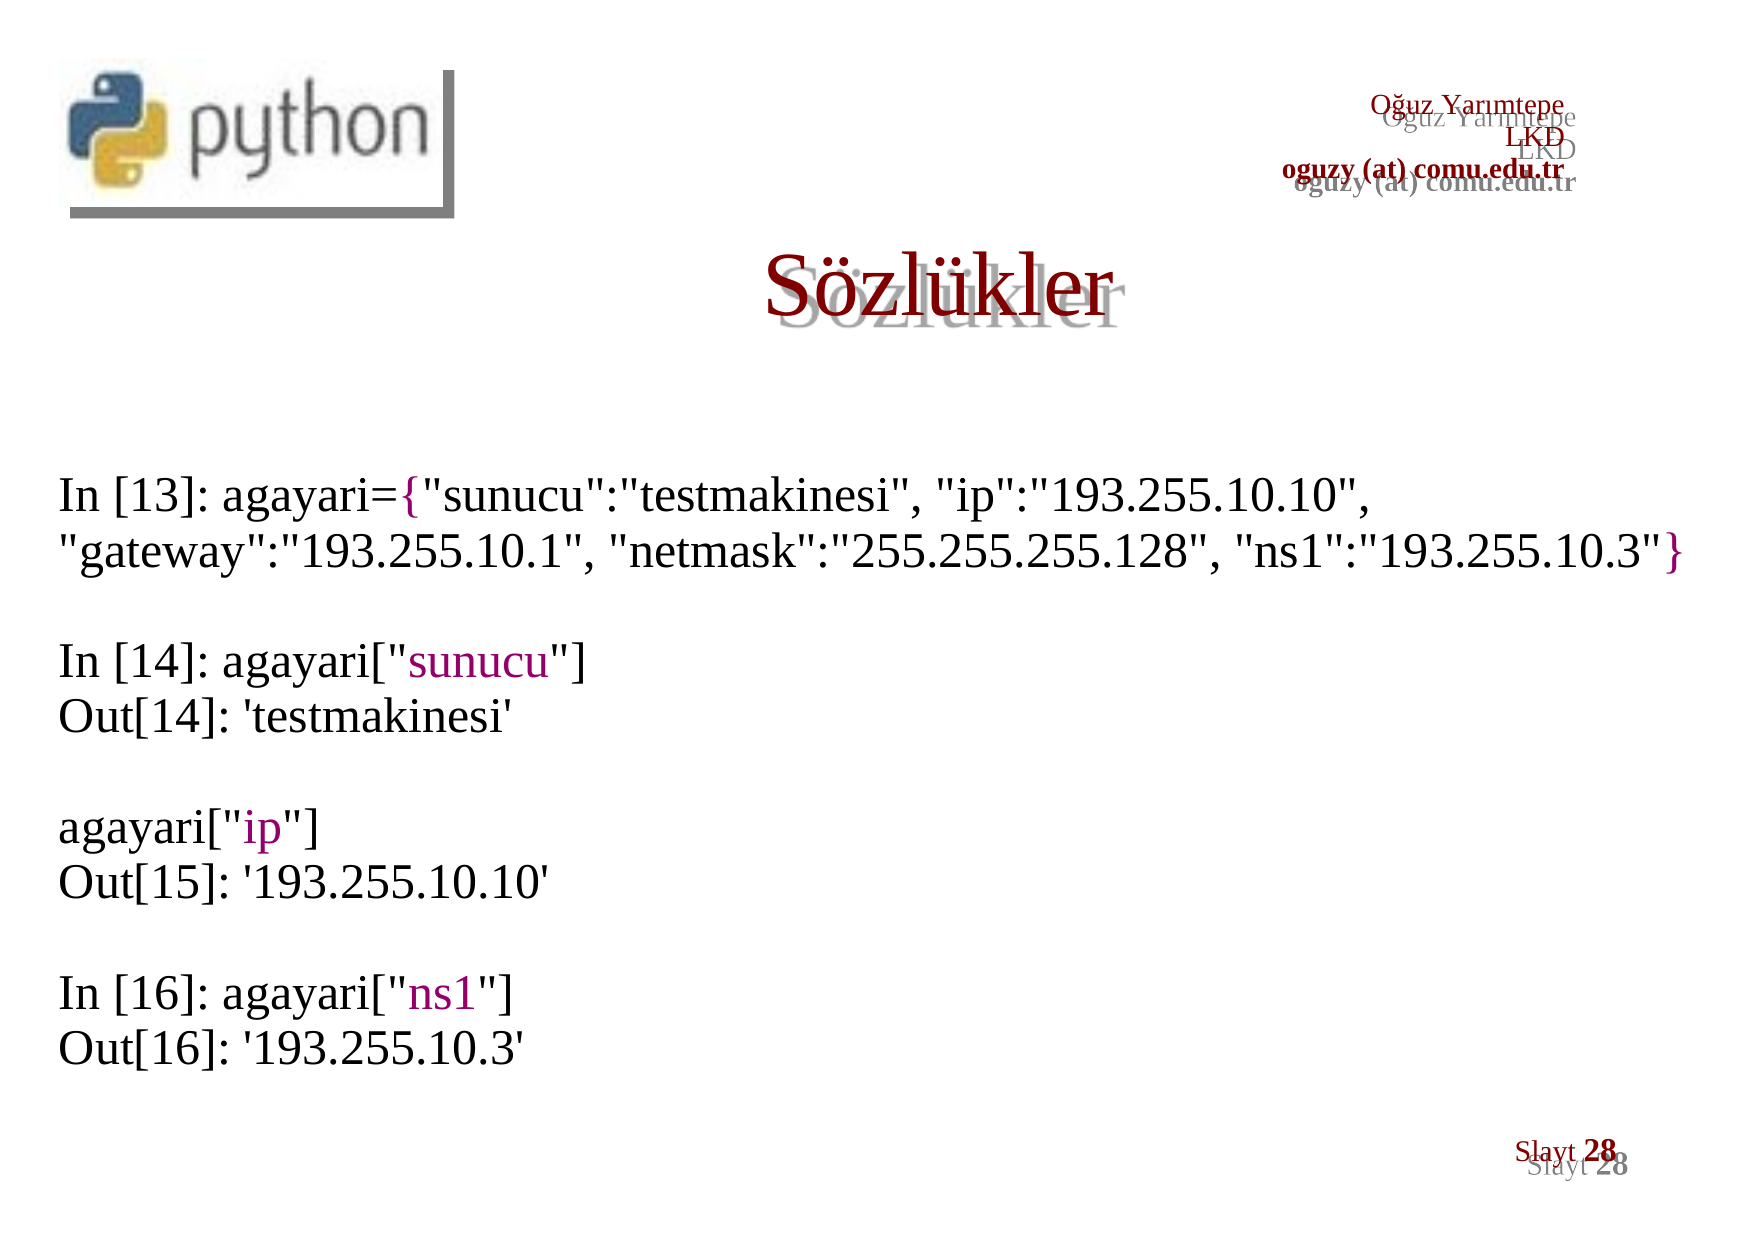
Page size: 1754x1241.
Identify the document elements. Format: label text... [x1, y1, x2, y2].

subtitle In [13]: agayari={"sunucu":"testmakinesi", "ip":"193.255.10.10", "gateway":"193.255.10.1", "netmask":"255.255.255.128", "ns1":"193.255.10.3"} In [14]: agayari["sunucu"] Out[14]: 'testmakinesi' agayari["ip"] Out[15]: '193.255.10.10' In [16]: agayari["ns1"] Out[16]: '193.255.10.3' [59, 324, 1695, 1218]
picture [59, 58, 443, 207]
title Sözlükler [194, 214, 1684, 324]
